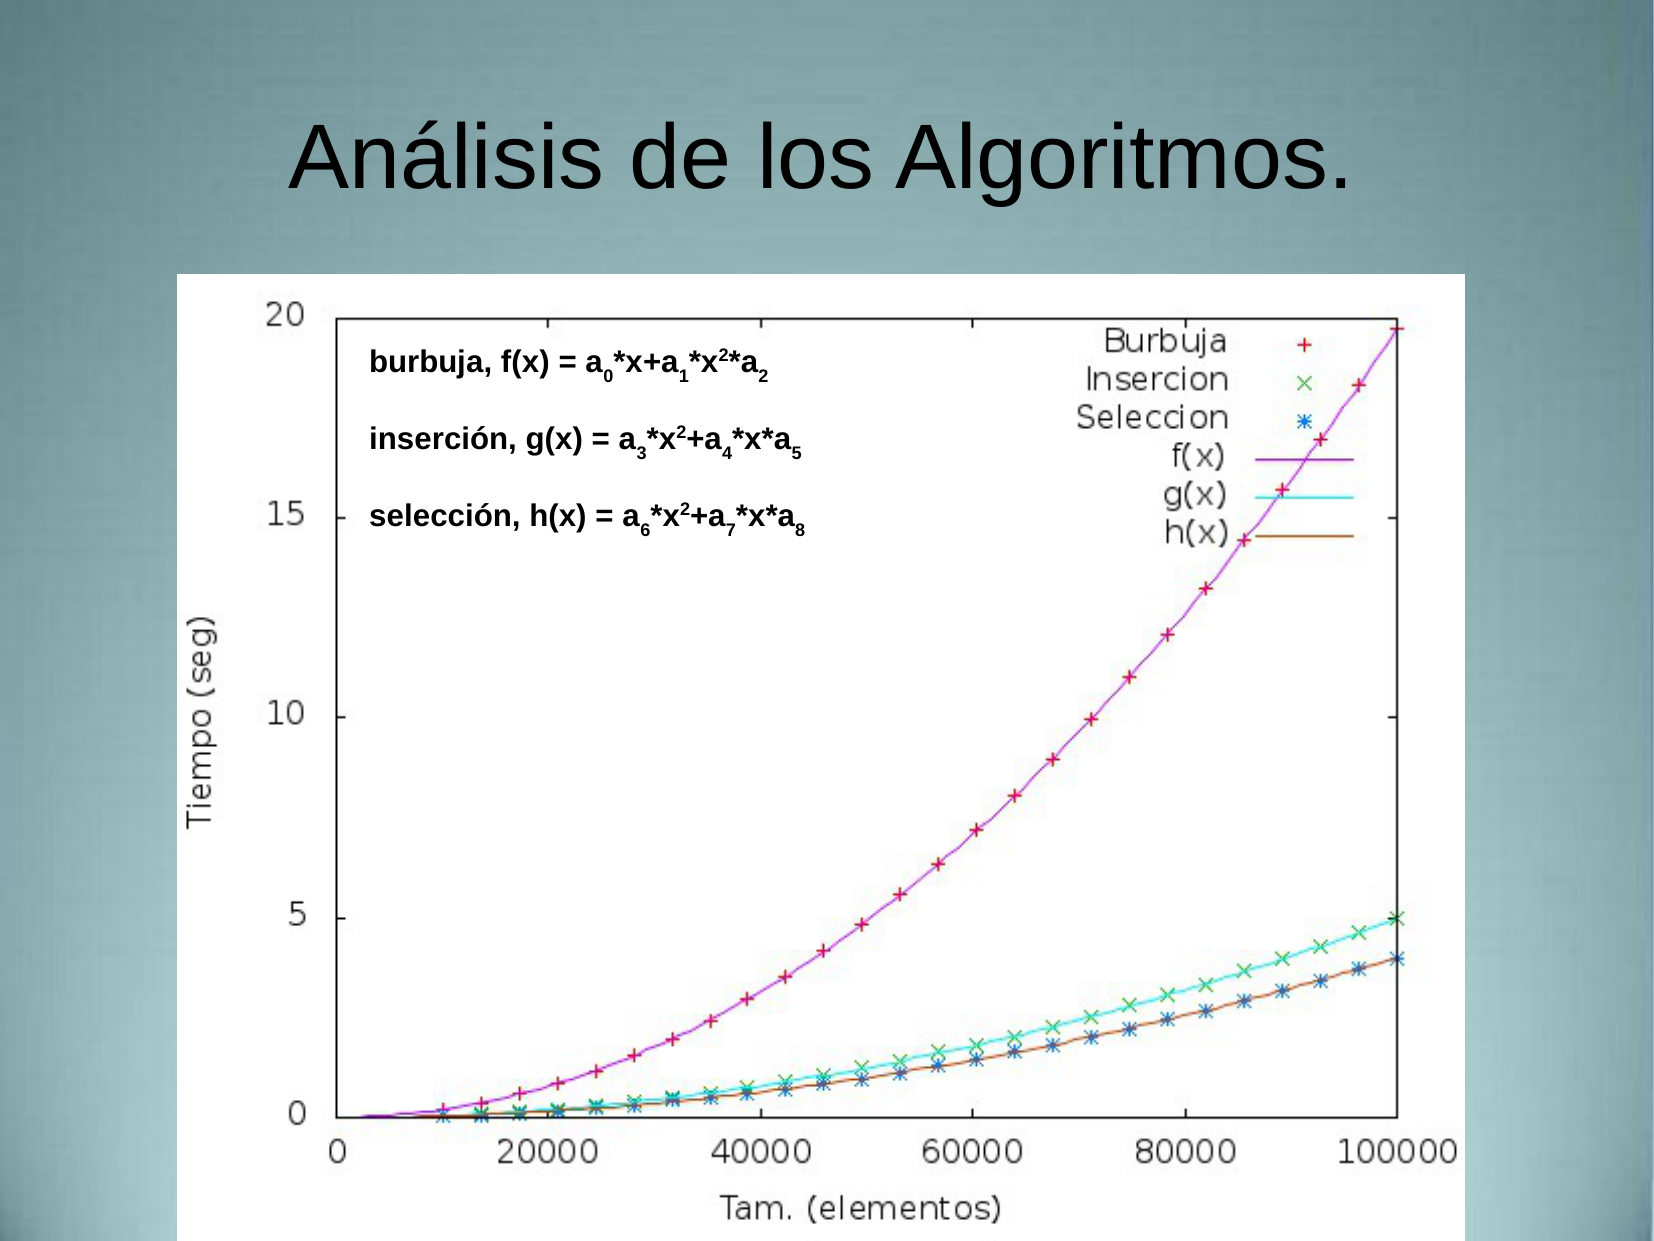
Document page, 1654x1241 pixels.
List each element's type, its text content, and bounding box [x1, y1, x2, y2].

picture [0, 0, 1654, 1241]
text_box burbuja, f(x) = a0*x+a1*x2*a2 inserción, g(x) = a3*x2+a4*x*a5 selección, h(x) = a6*x2+a7*x*a8 [354, 336, 1016, 554]
title Análisis de los Algoritmos. [77, 52, 1566, 260]
